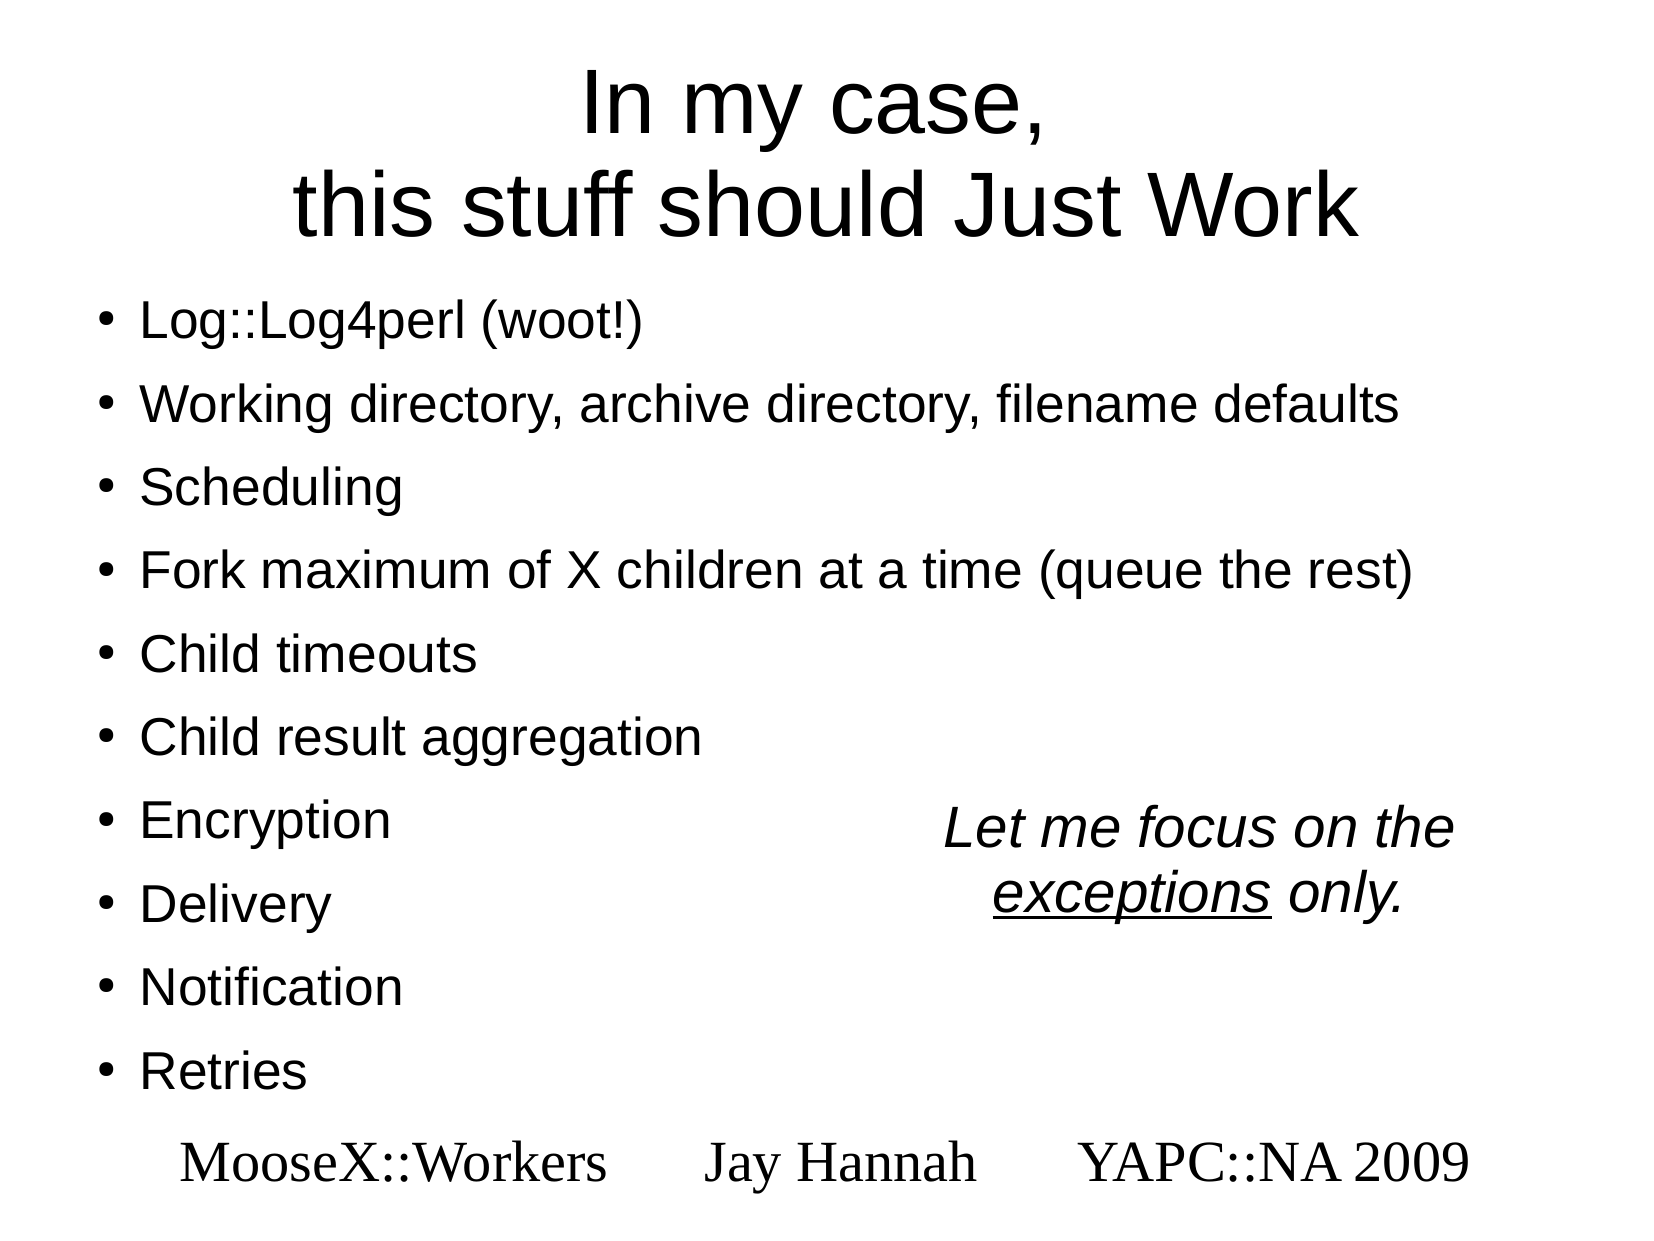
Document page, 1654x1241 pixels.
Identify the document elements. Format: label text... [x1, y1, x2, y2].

text_box Let me focus on the exceptions only. [900, 787, 1501, 976]
title In my case, this stuff should Just Work [82, 47, 1571, 259]
list Log::Log4perl (woot!) Working directory, archive directory, filename defaults Scheduling Fork maximum of X children at a time (queue the rest) Child timeouts Child result aggregation Encryption Delivery Notification Retries [82, 290, 1571, 1109]
